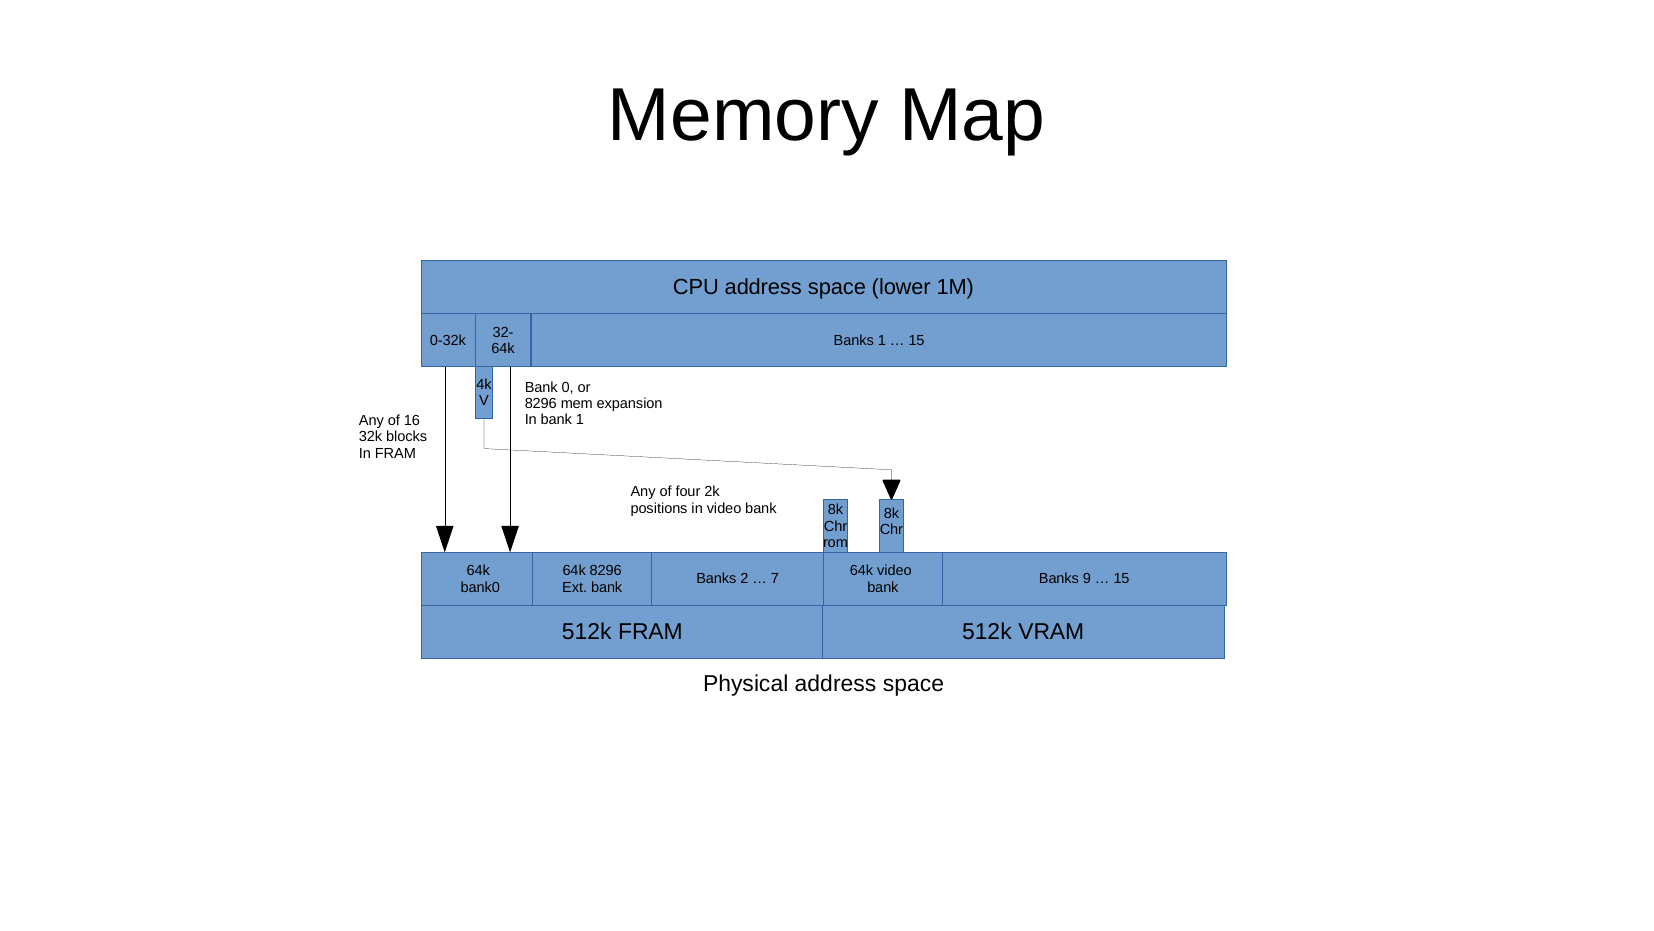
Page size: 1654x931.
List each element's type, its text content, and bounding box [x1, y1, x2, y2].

text_box 32- 64k [475, 313, 531, 367]
text_box 512k FRAM [421, 606, 822, 659]
text_box 8k Chr [879, 499, 904, 553]
text_box 512k VRAM [822, 606, 1225, 659]
text_box Bank 0, or 8296 mem expansion In bank 1 [510, 371, 693, 436]
text_box Any of four 2k positions in video bank [615, 476, 796, 526]
text_box Banks 2 … 7 [651, 552, 824, 606]
text_box Banks 1 … 15 [531, 313, 1227, 367]
text_box CPU address space (lower 1M) [421, 260, 1227, 314]
text_box Any of 16 32k blocks In FRAM [344, 405, 476, 477]
text_box 64k bank0 [421, 552, 532, 606]
text_box 64k 8296 Ext. bank [532, 552, 651, 606]
title Memory Map [82, 37, 1571, 193]
text_box 64k video bank [824, 552, 942, 606]
text_box 0-32k [421, 314, 475, 367]
text_box 4k V [475, 366, 493, 419]
text_box 8k Chr rom [823, 499, 848, 553]
text_box Physical address space [421, 657, 1227, 711]
text_box Banks 9 … 15 [942, 552, 1227, 606]
